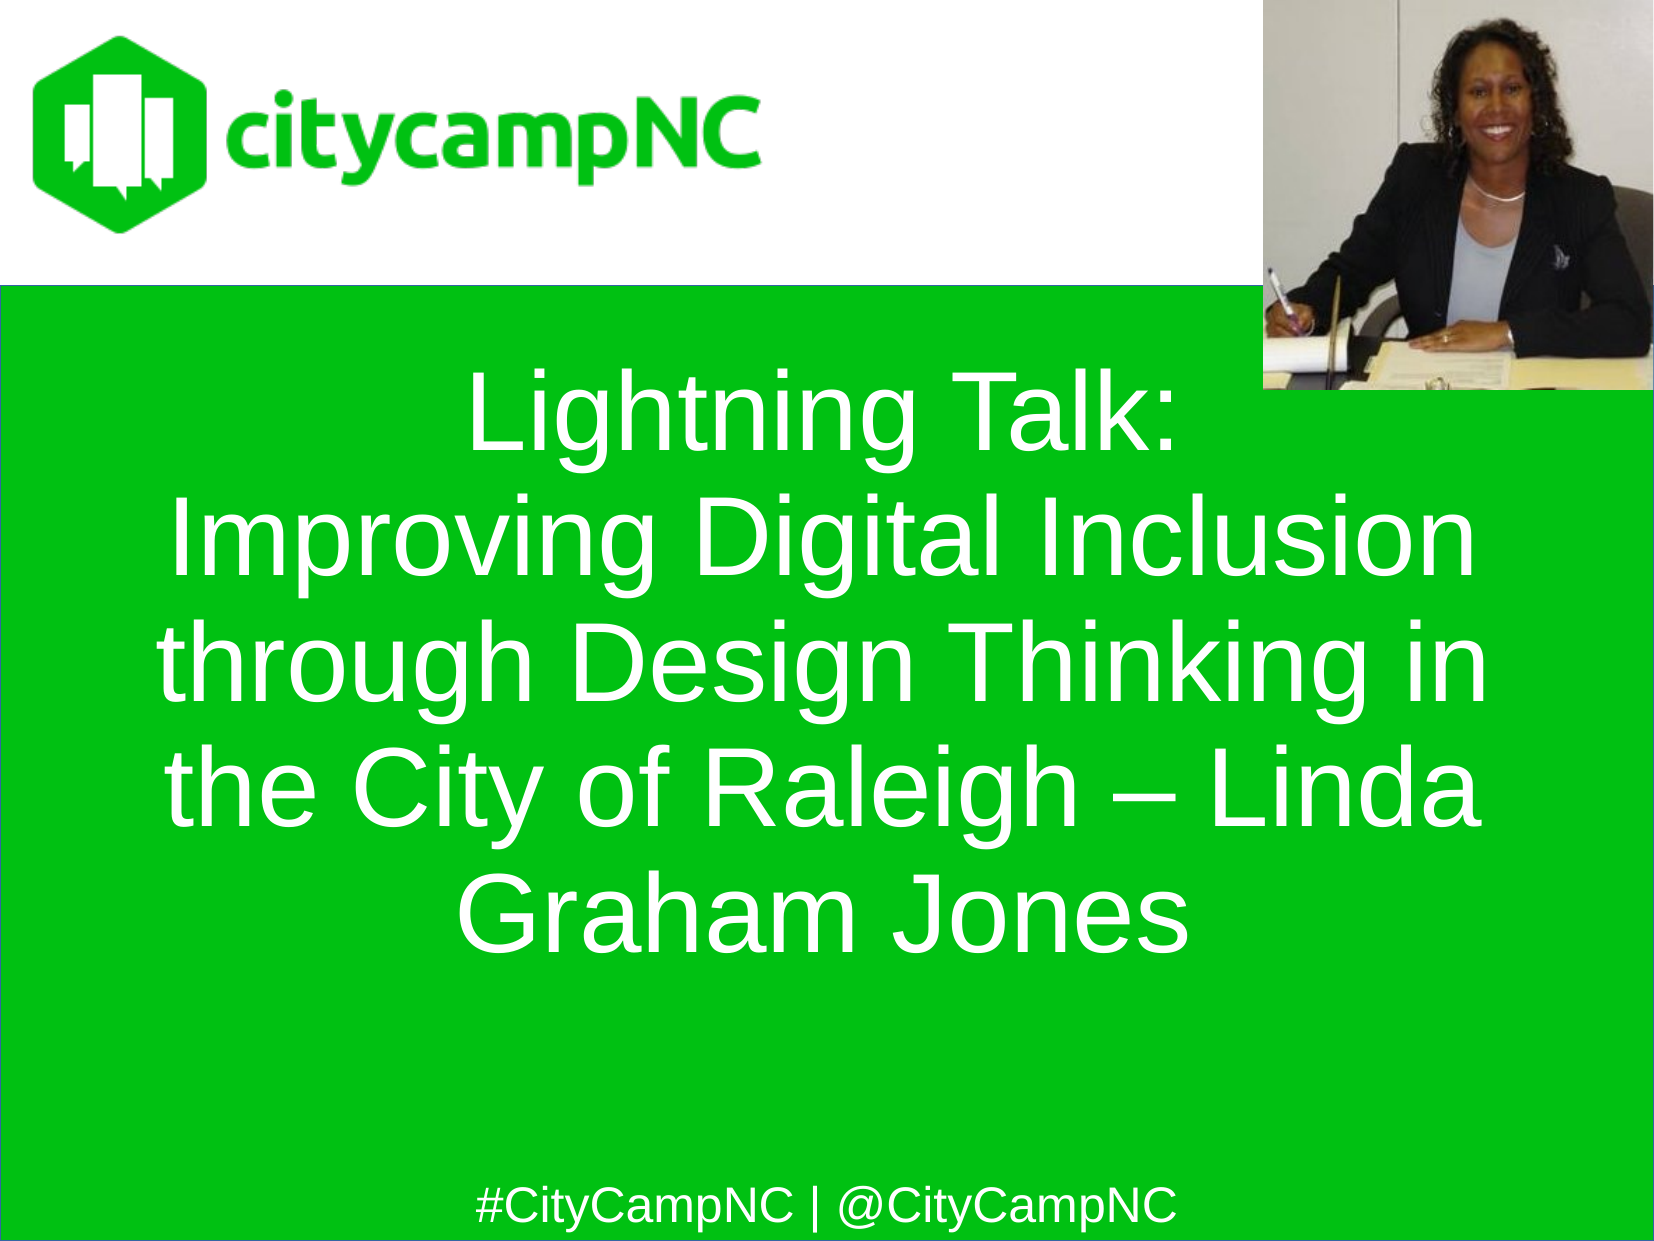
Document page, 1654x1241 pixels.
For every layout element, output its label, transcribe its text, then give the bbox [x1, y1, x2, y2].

picture [1263, 0, 1654, 391]
picture [0, 3, 794, 267]
subtitle Lightning Talk: Improving Digital Inclusion through Design Thinking in the City of Raleigh – Linda Graham Jones [75, 315, 1571, 1010]
